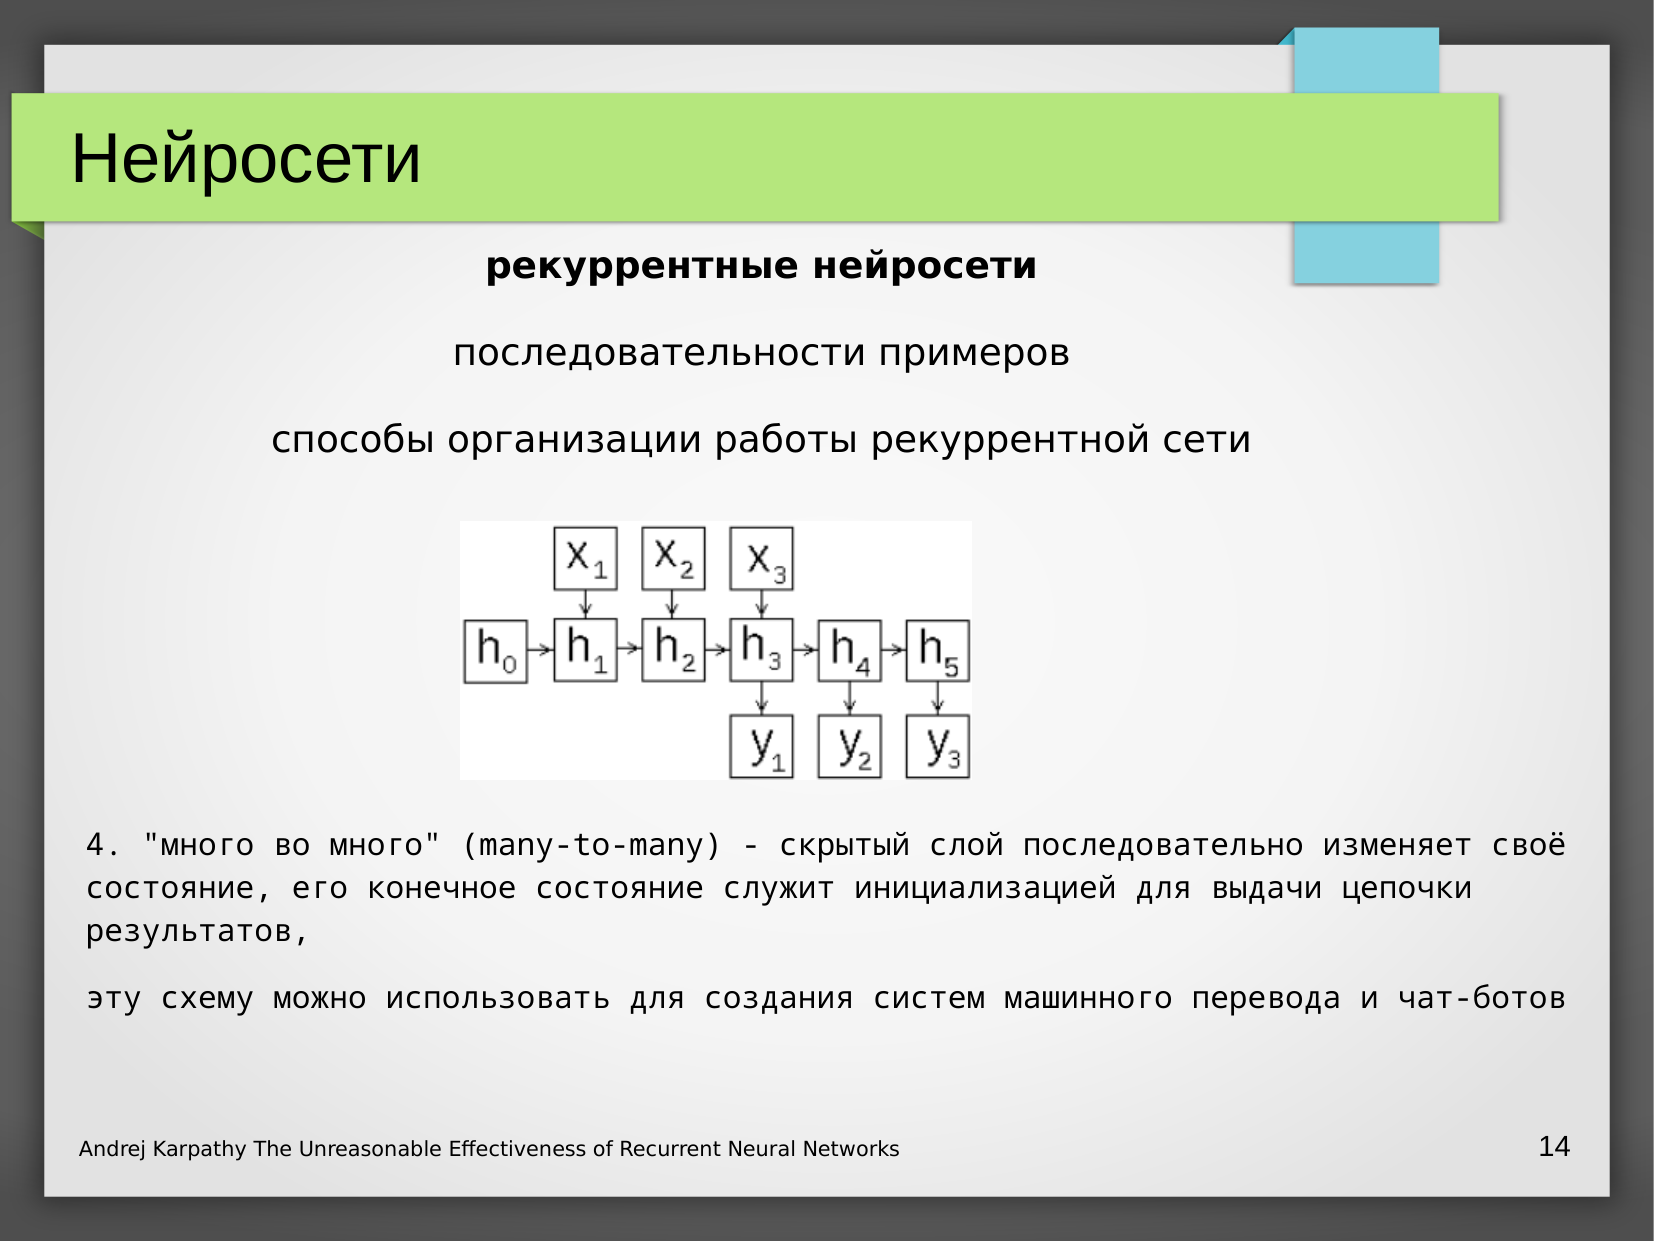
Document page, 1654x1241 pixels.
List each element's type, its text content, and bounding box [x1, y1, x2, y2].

text_box Andrej Karpathy The Unreasonable Effectiveness of Recurrent Neural Networks [64, 1130, 922, 1170]
title Нейросети [70, 118, 1205, 199]
text_box рекуррентные нейросети последовательности примеров способы организации работы рекуррентной сети [224, 236, 1300, 513]
picture [0, 0, 1654, 1241]
text_box 4. "много во много" (many-to-many) - скрытый слой последовательно изменяет своё состояние, его конечное состояние служит инициализацией для выдачи цепочки результатов, эту схему можно использовать для создания систем машинного перевода и чат-ботов [70, 814, 1607, 1148]
